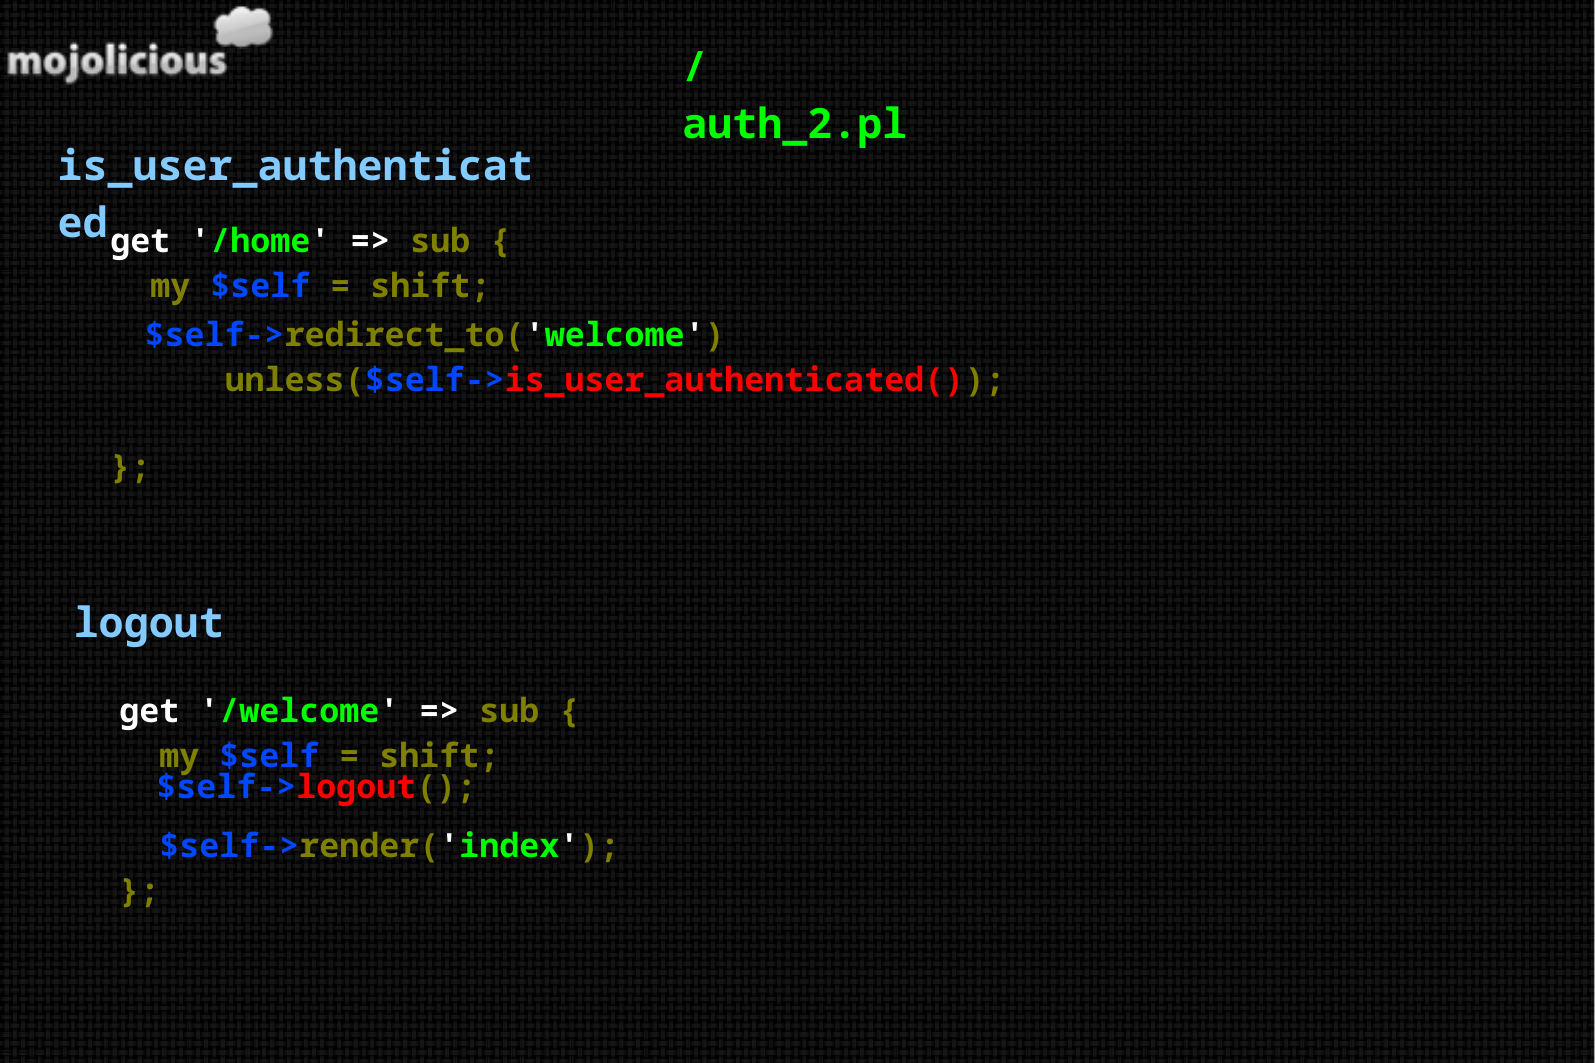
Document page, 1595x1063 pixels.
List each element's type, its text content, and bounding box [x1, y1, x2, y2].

text_box get '/home' => sub { my $self = shift; }; [95, 209, 491, 478]
text_box $self->logout(); [141, 755, 540, 845]
text_box get '/welcome' => sub { my $self = shift; $self->render('index'); }; [104, 679, 886, 927]
text_box $self->redirect_to('welcome') unless($self->is_user_authenticated()); [129, 303, 1046, 396]
text_box /auth_2.pl [667, 29, 928, 94]
text_box is_user_authenticated [42, 128, 556, 193]
picture [0, 0, 1595, 1063]
text_box logout [59, 585, 562, 650]
